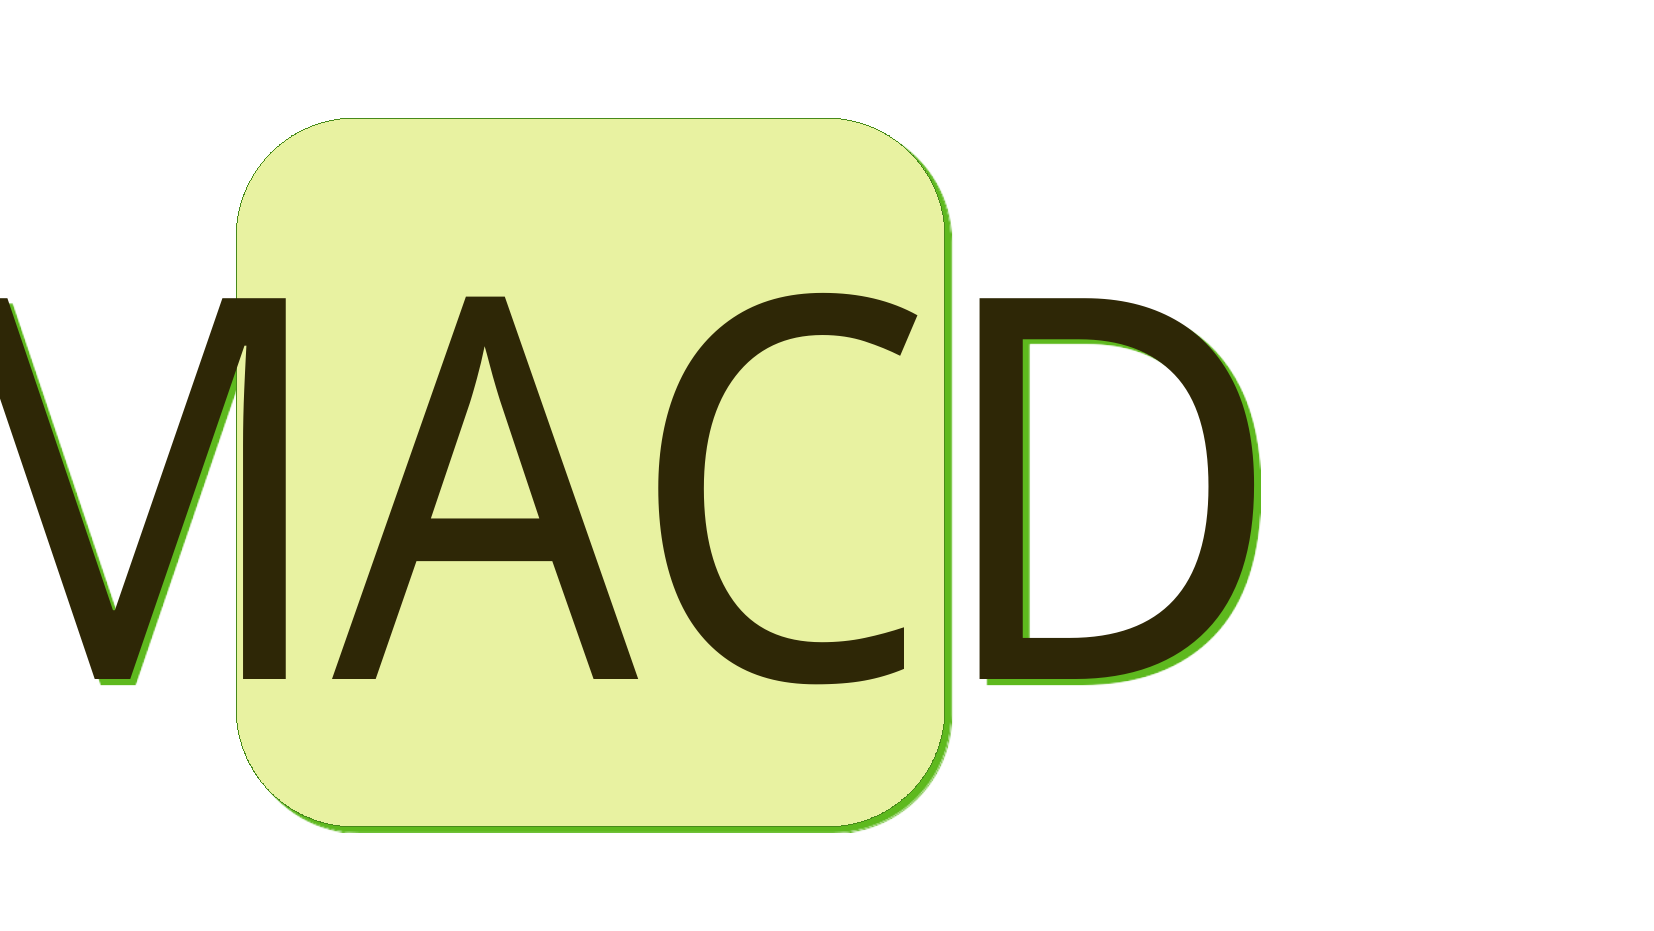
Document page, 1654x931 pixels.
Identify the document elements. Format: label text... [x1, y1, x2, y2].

text_box MACD [236, 118, 945, 827]
